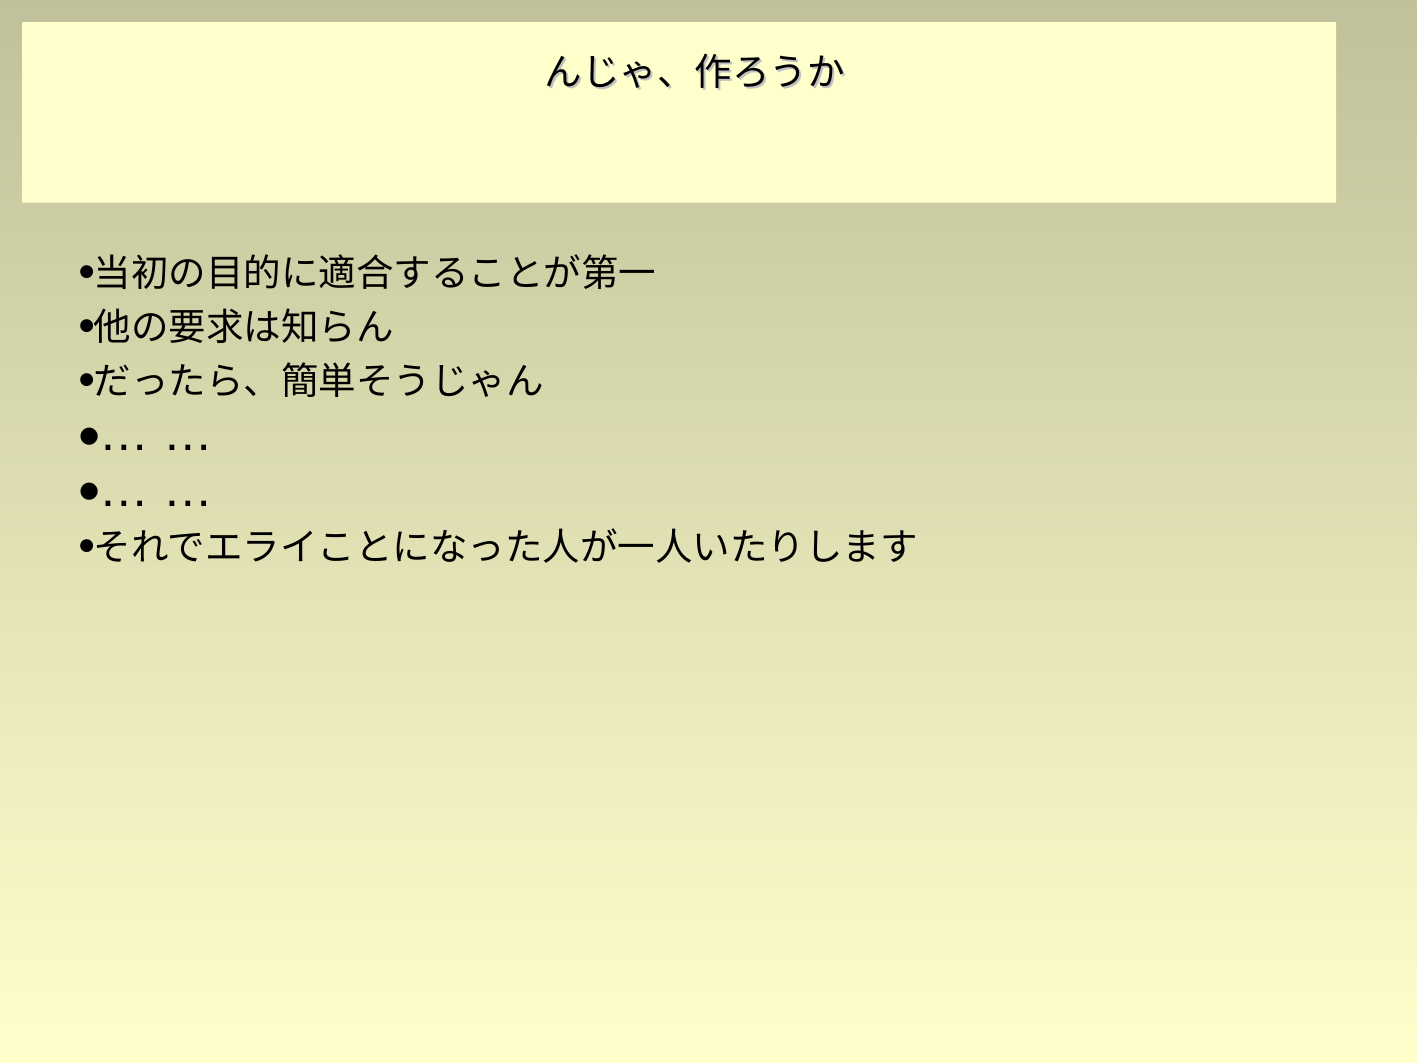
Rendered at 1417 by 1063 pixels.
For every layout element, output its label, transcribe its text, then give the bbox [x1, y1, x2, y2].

text_box んじゃ、作ろうか [23, 35, 1366, 181]
text_box [22, 22, 1337, 203]
text_box 当初の目的に適合することが第一 他の要求は知らん だったら、簡単そうじゃん … … … … それでエライことになった人が一人いたりします [64, 235, 1242, 1019]
